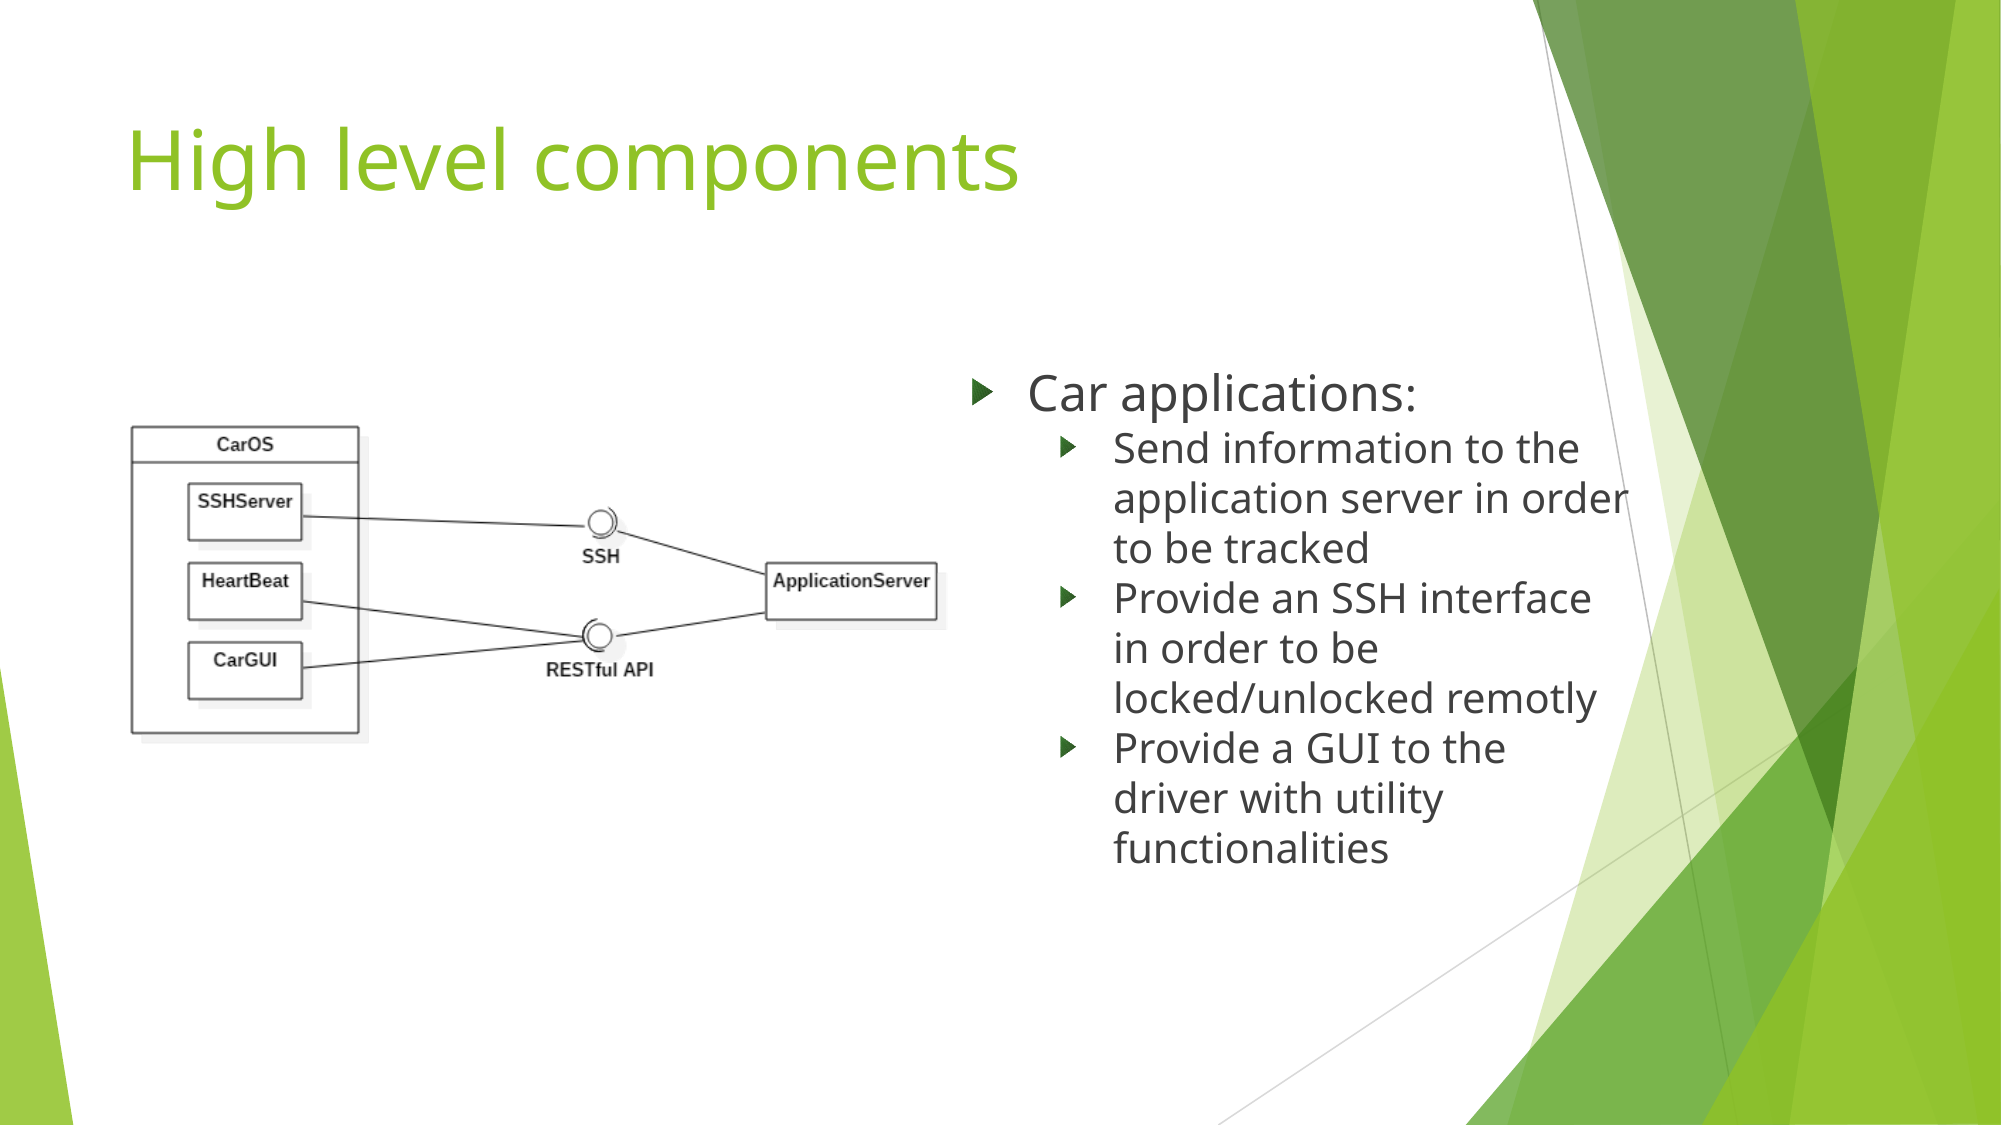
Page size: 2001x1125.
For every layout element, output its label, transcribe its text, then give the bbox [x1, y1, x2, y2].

picture [118, 413, 993, 790]
list Car applications: Send information to the application server in order to be tracked Provide an SSH interface in order to be locked/unlocked remotly Provide a GUI to the driver with utility functionalities [956, 354, 1645, 991]
title High level components [111, 99, 1522, 317]
